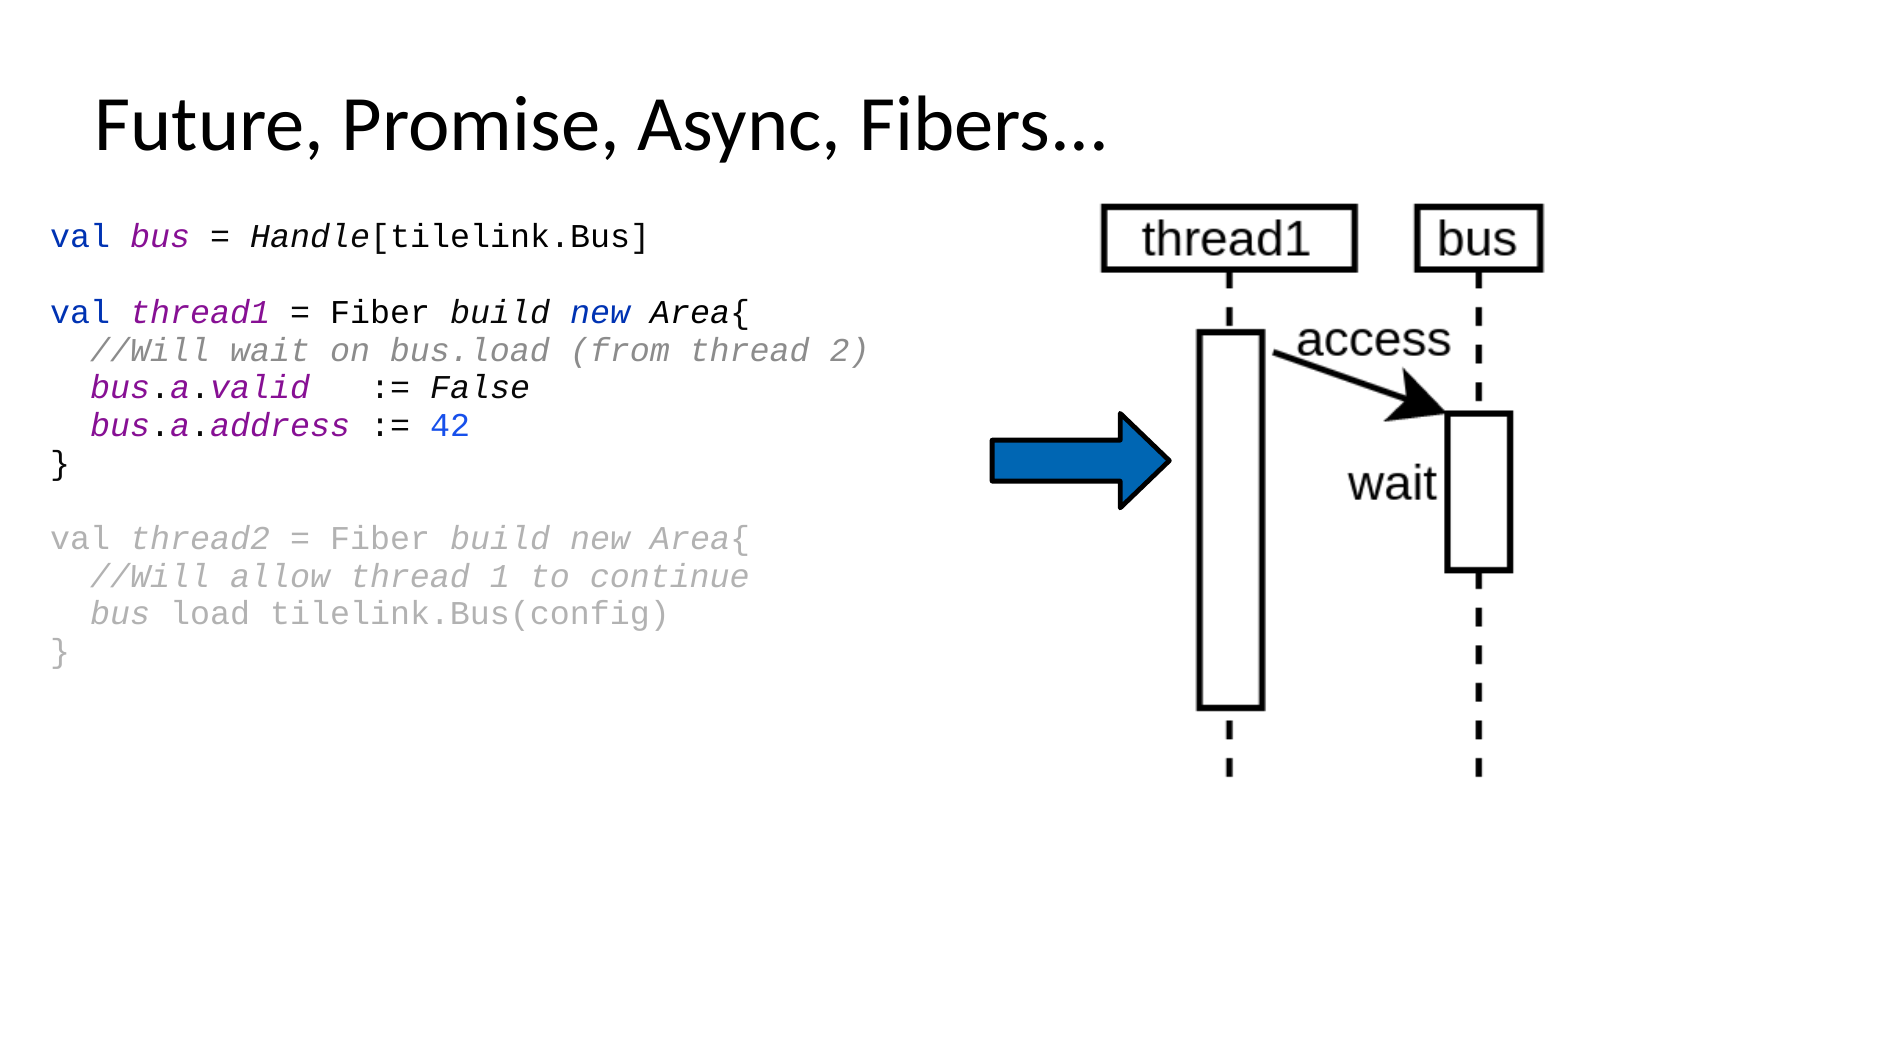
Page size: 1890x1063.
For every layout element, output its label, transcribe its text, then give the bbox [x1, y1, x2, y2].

text_box val bus = Handle[tilelink.Bus] val thread1 = Fiber build new Area{ //Will wait on bus.load (from thread 2) bus.a.valid := False bus.a.address := 42 } val thread2 = Fiber build new Area{ //Will allow thread 1 to continue bus load tilelink.Bus(config) } [35, 212, 1099, 1063]
picture [1039, 143, 1609, 857]
title Future, Promise, Async, Fibers... [94, 42, 1796, 220]
